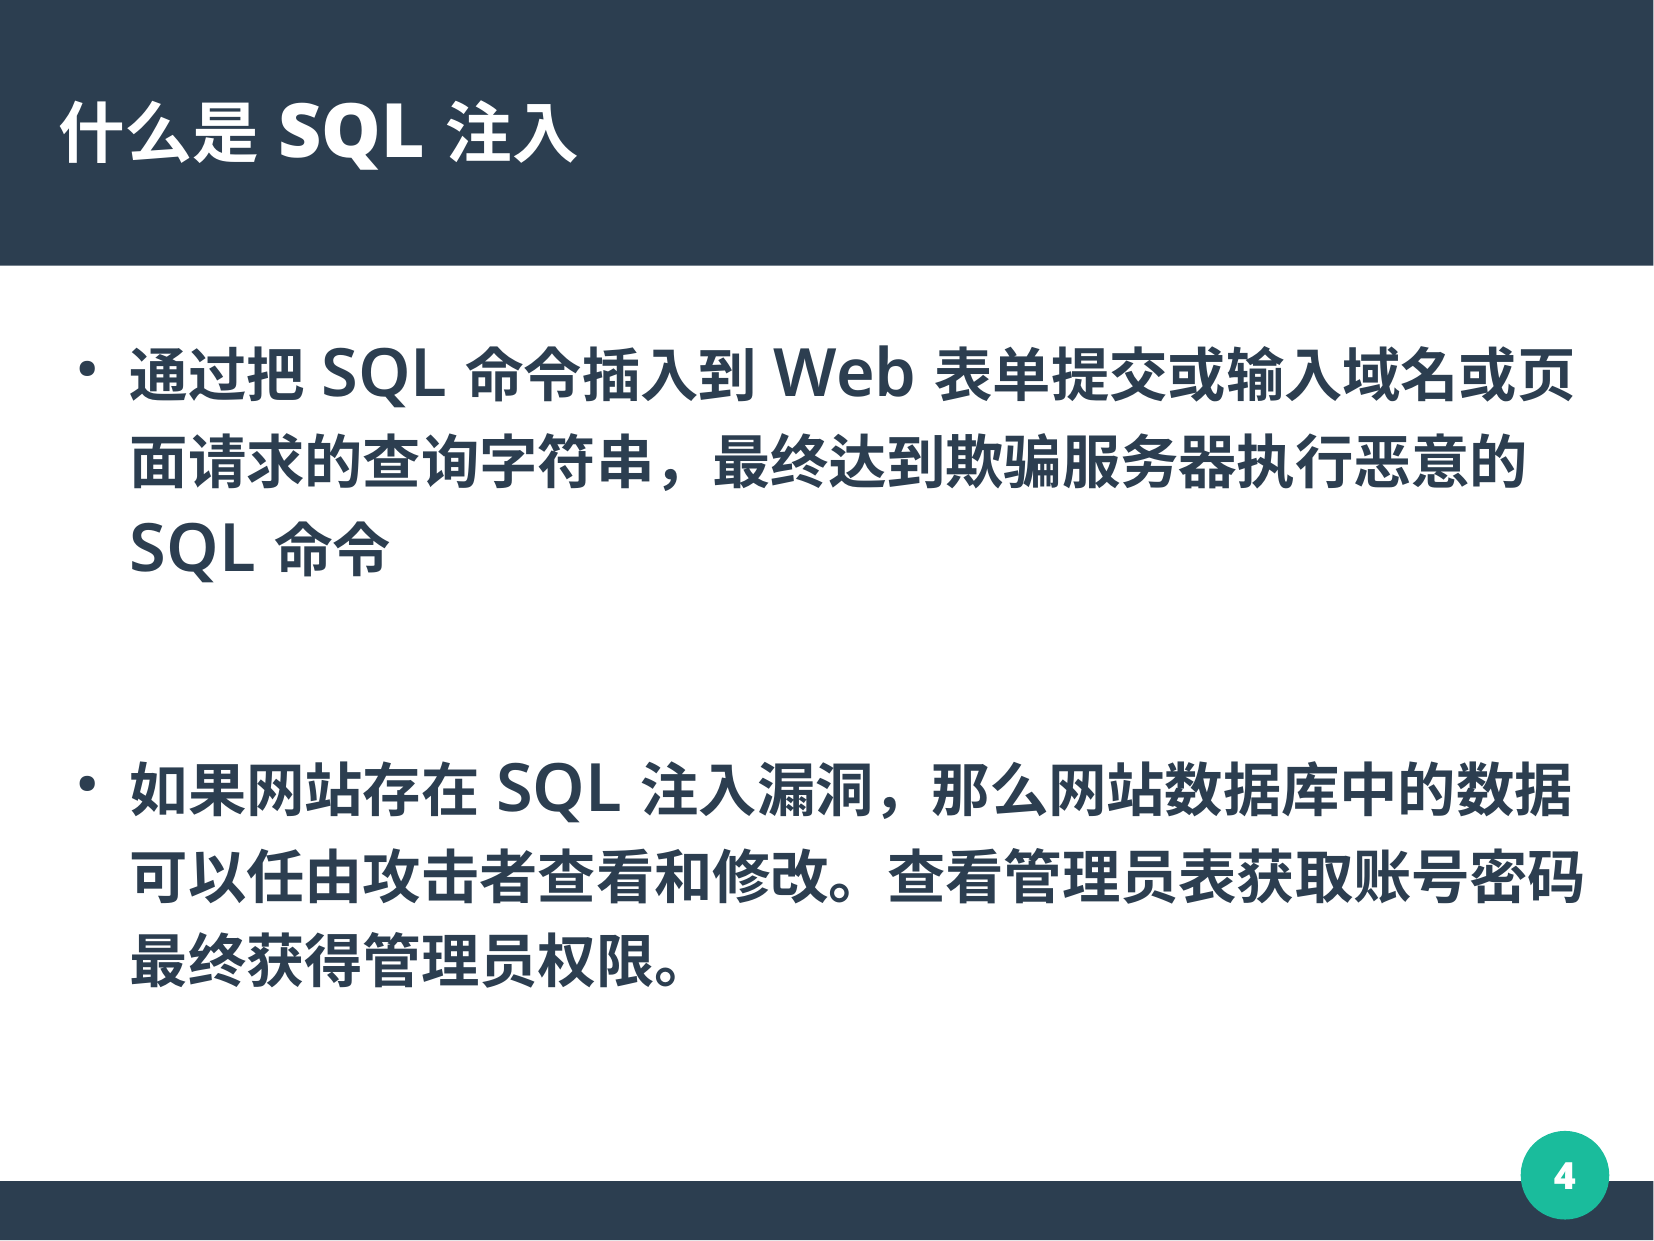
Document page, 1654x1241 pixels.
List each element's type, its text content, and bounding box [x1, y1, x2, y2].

list 通过把SQL命令插入到Web表单提交或输入域名或页面请求的查询字符串，最终达到欺骗服务器执行恶意的SQL命令 如果网站存在SQL注入漏洞，那么网站数据库中的数据可以任由攻击者查看和修改。查看管理员表获取账号密码最终获得管理员权限。 [59, 324, 1595, 1152]
title 什么是SQL注入 [59, 49, 1595, 207]
